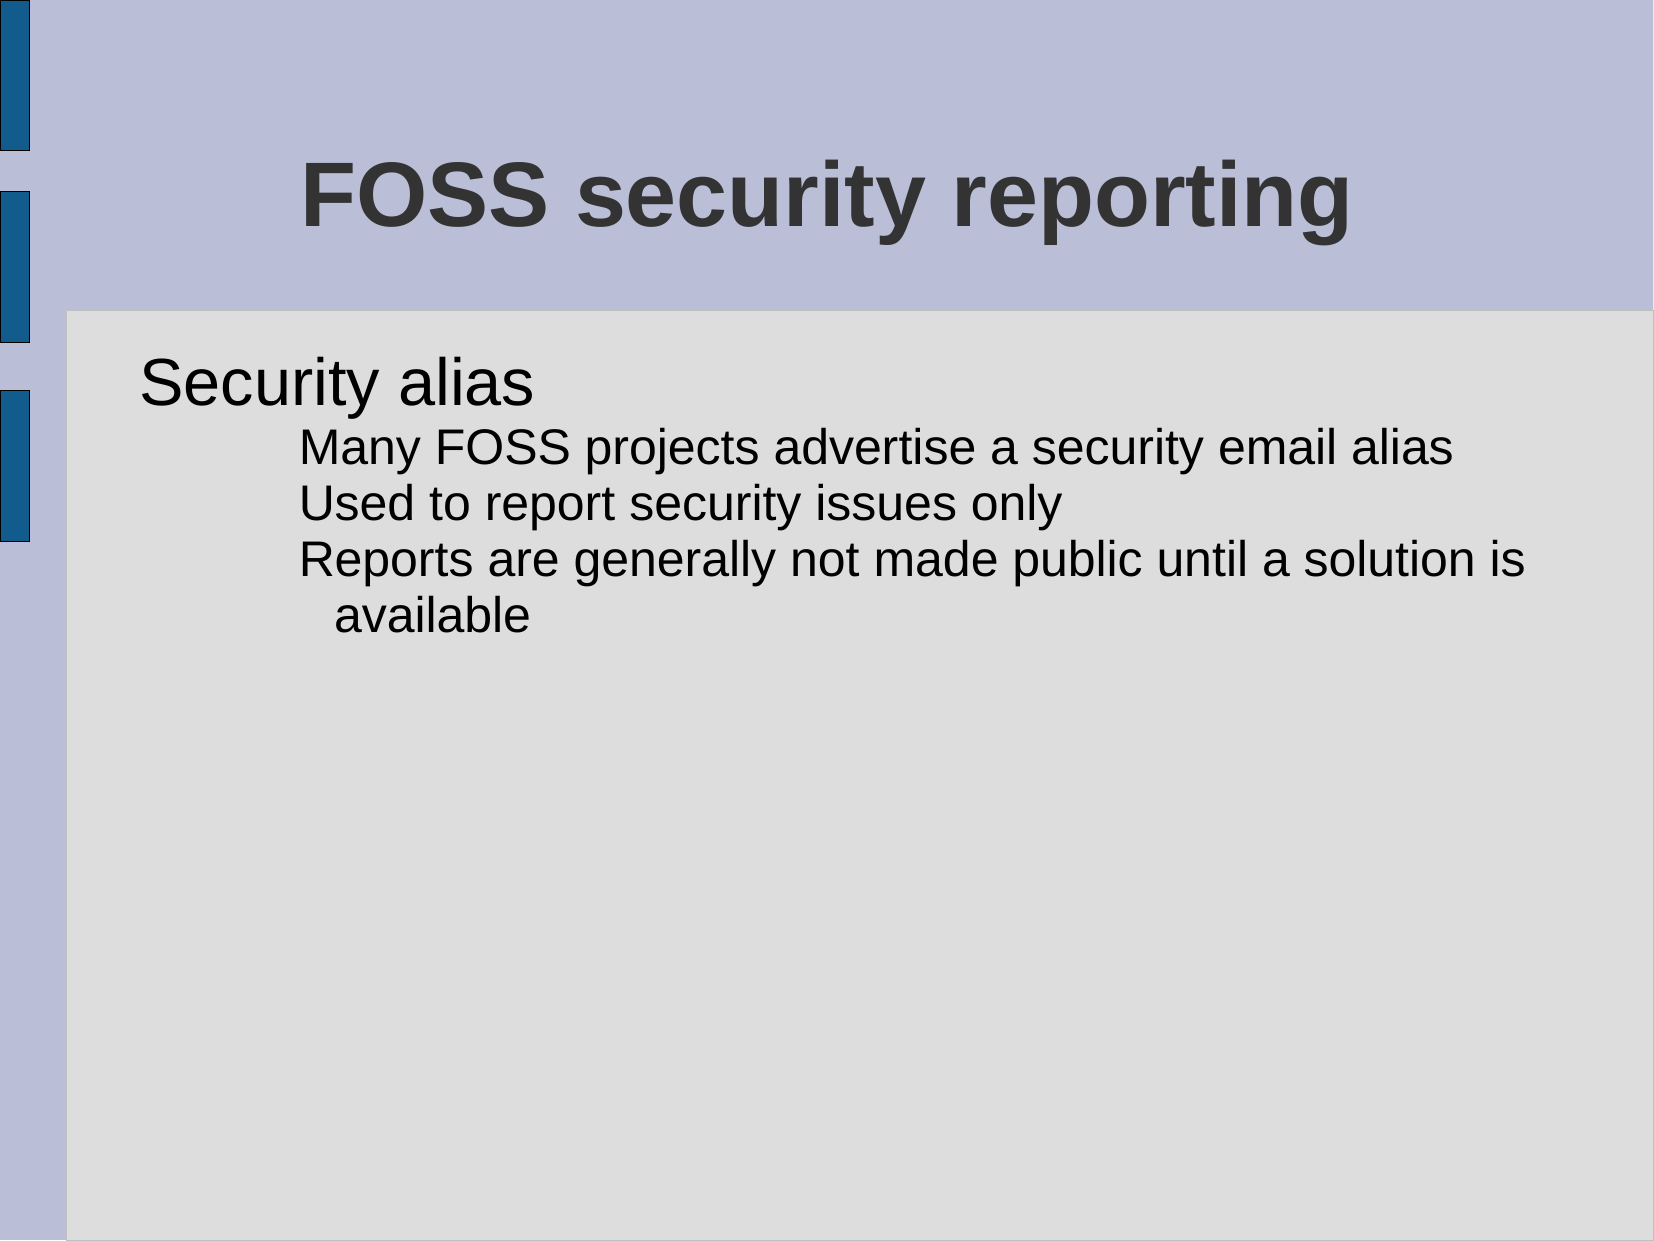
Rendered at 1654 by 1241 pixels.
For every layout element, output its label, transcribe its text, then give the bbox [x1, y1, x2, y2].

list Security alias Many FOSS projects advertise a security email alias Used to report security issues only Reports are generally not made public until a solution is available [121, 344, 1534, 1112]
title FOSS security reporting [121, 98, 1534, 291]
